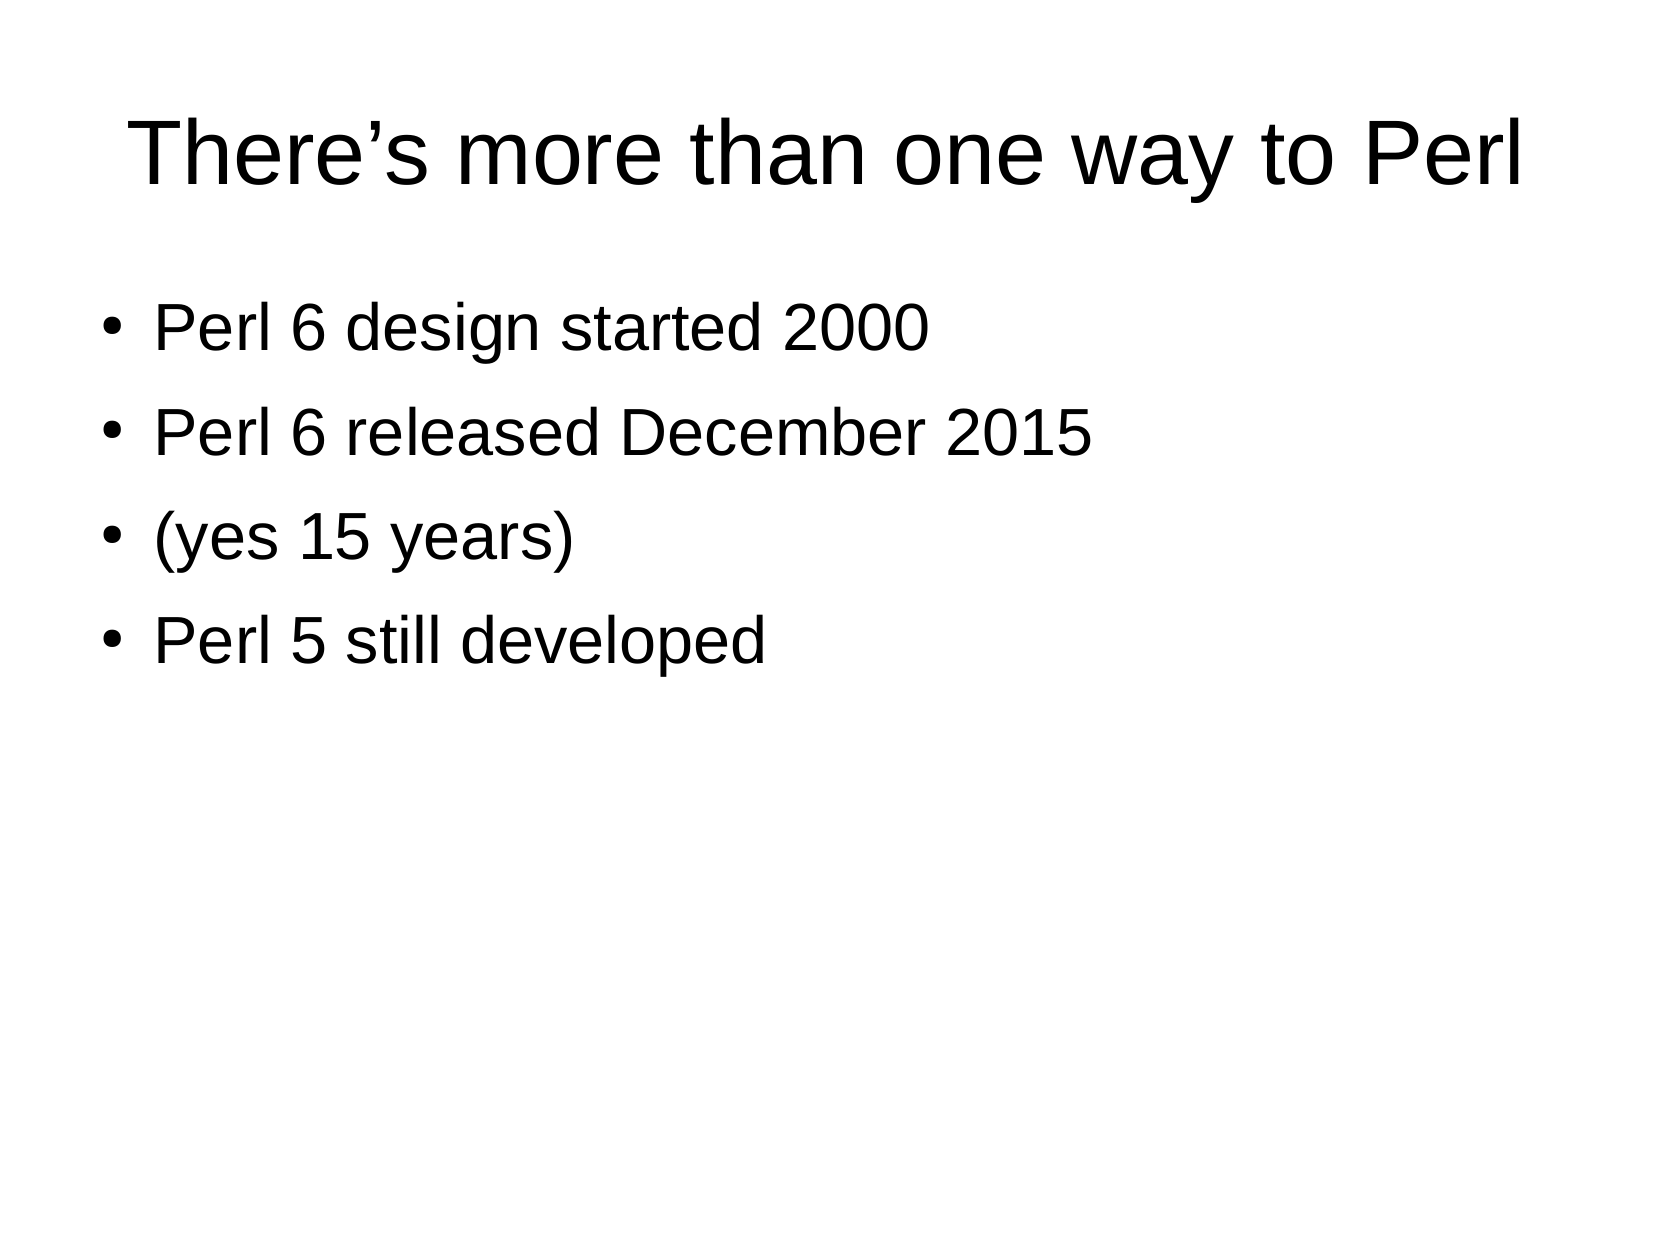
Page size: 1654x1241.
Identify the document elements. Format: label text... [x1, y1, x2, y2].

list Perl 6 design started 2000 Perl 6 released December 2015 (yes 15 years) Perl 5 still developed [82, 290, 1571, 1010]
title There’s more than one way to Perl [82, 49, 1571, 257]
